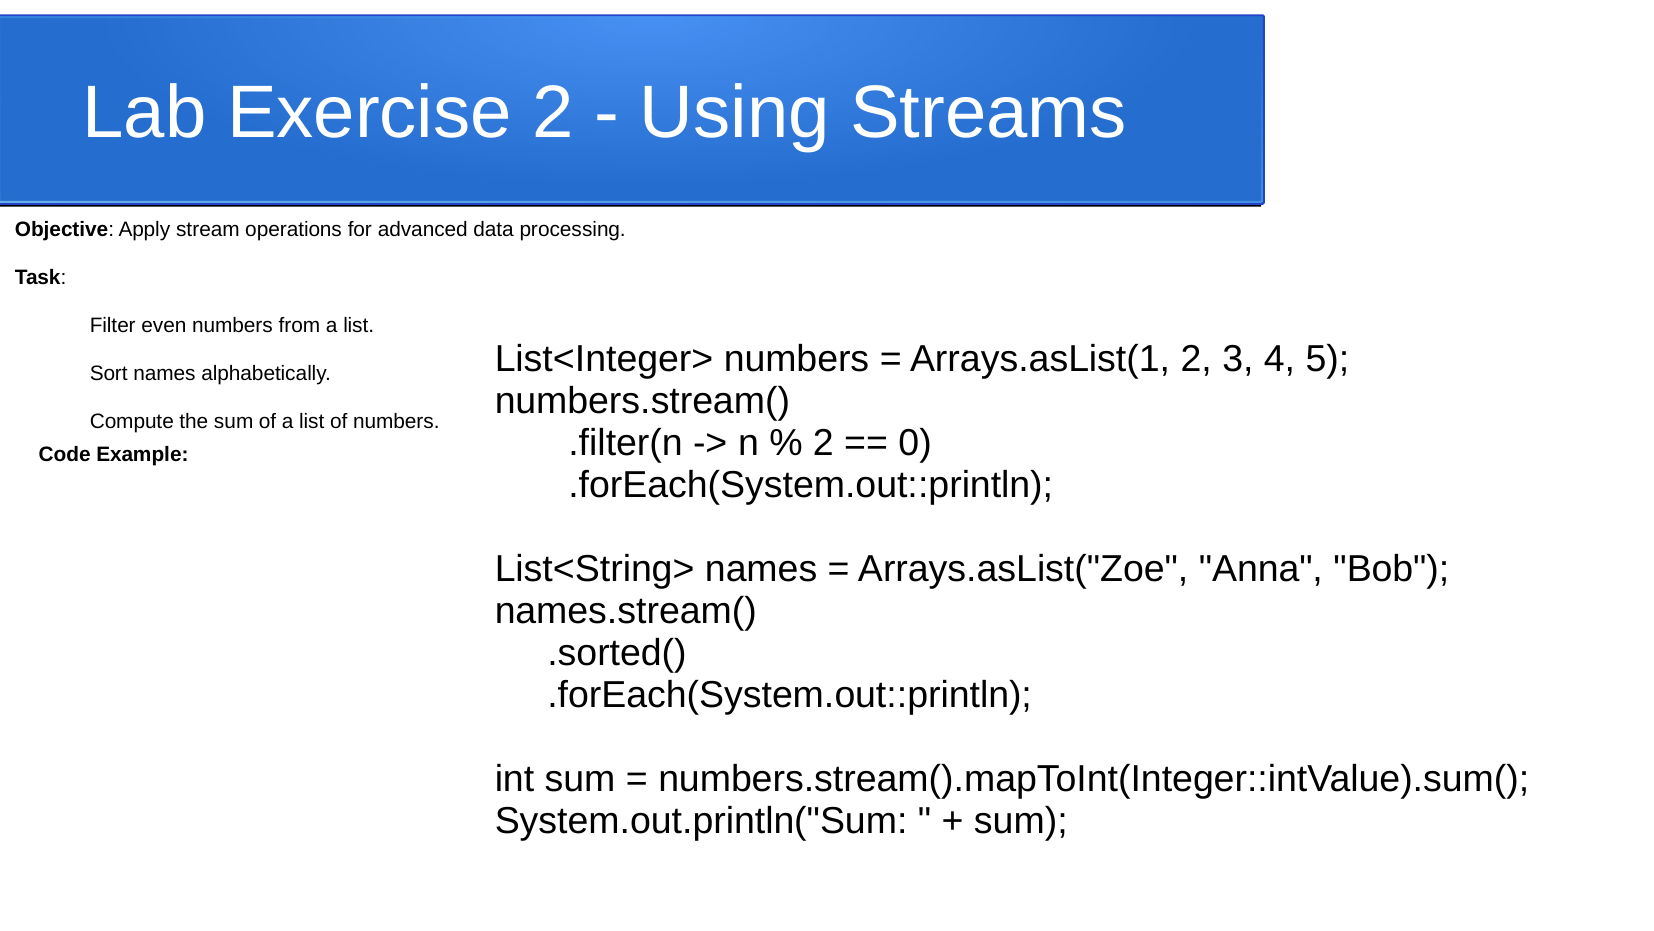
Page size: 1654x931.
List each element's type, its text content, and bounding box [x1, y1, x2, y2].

text_box Code Example: [23, 435, 241, 545]
title Lab Exercise 2 - Using Streams [82, 35, 1235, 189]
text_box List<Integer> numbers = Arrays.asList(1, 2, 3, 4, 5); numbers.stream() .filter(n -> n % 2 == 0) .forEach(System.out::println); List<String> names = Arrays.asList("Zoe", "Anna", "Bob"); names.stream() .sorted() .forEach(System.out::println); int sum = numbers.stream().mapToInt(Integer::intValue).sum(); System.out.println("Sum: " + sum); [480, 330, 1636, 931]
text_box Objective: Apply stream operations for advanced data processing. Task: Filter even numbers from a list. Sort names alphabetically. Compute the sum of a list of numbers. [0, 210, 751, 512]
